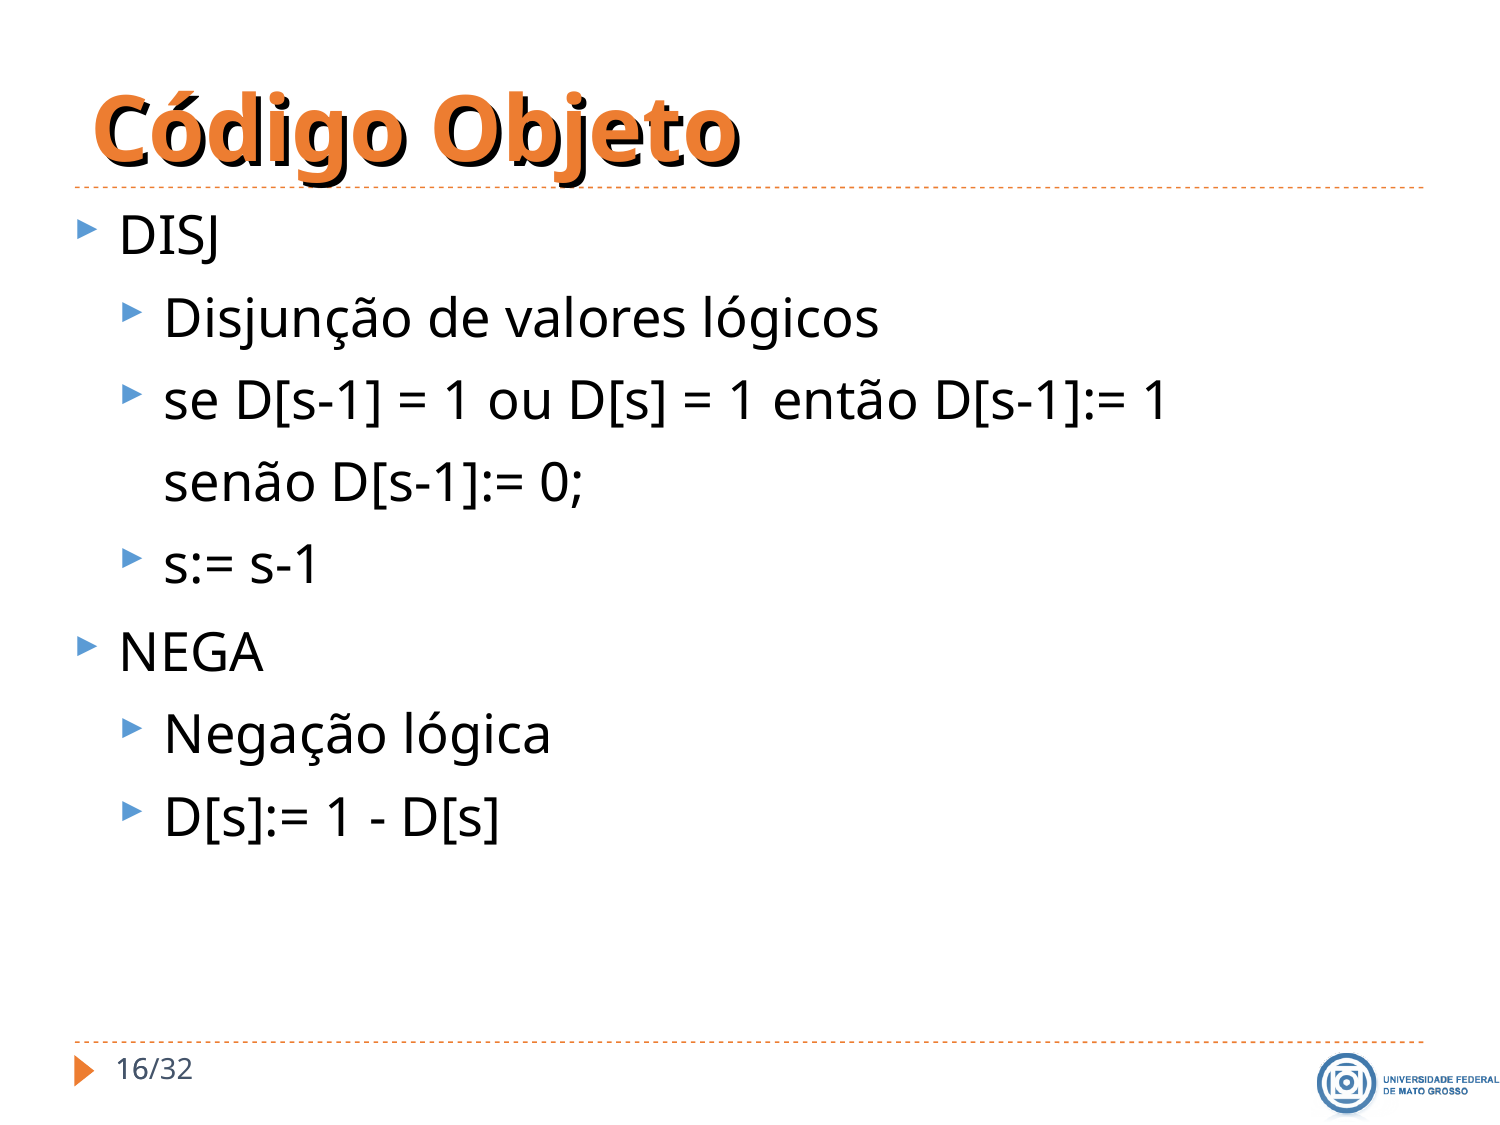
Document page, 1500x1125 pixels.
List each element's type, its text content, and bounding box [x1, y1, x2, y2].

text_box <número> [100, 1042, 426, 1103]
picture [1311, 1048, 1500, 1122]
title Código Objeto [75, 24, 1426, 188]
list DISJ Disjunção de valores lógicos se D[s-1] = 1 ou D[s] = 1 então D[s-1]:= 1 senão D[s-1]:= 0; s:= s-1 NEGA Negação lógica D[s]:= 1 - D[s] [59, 200, 1410, 1011]
